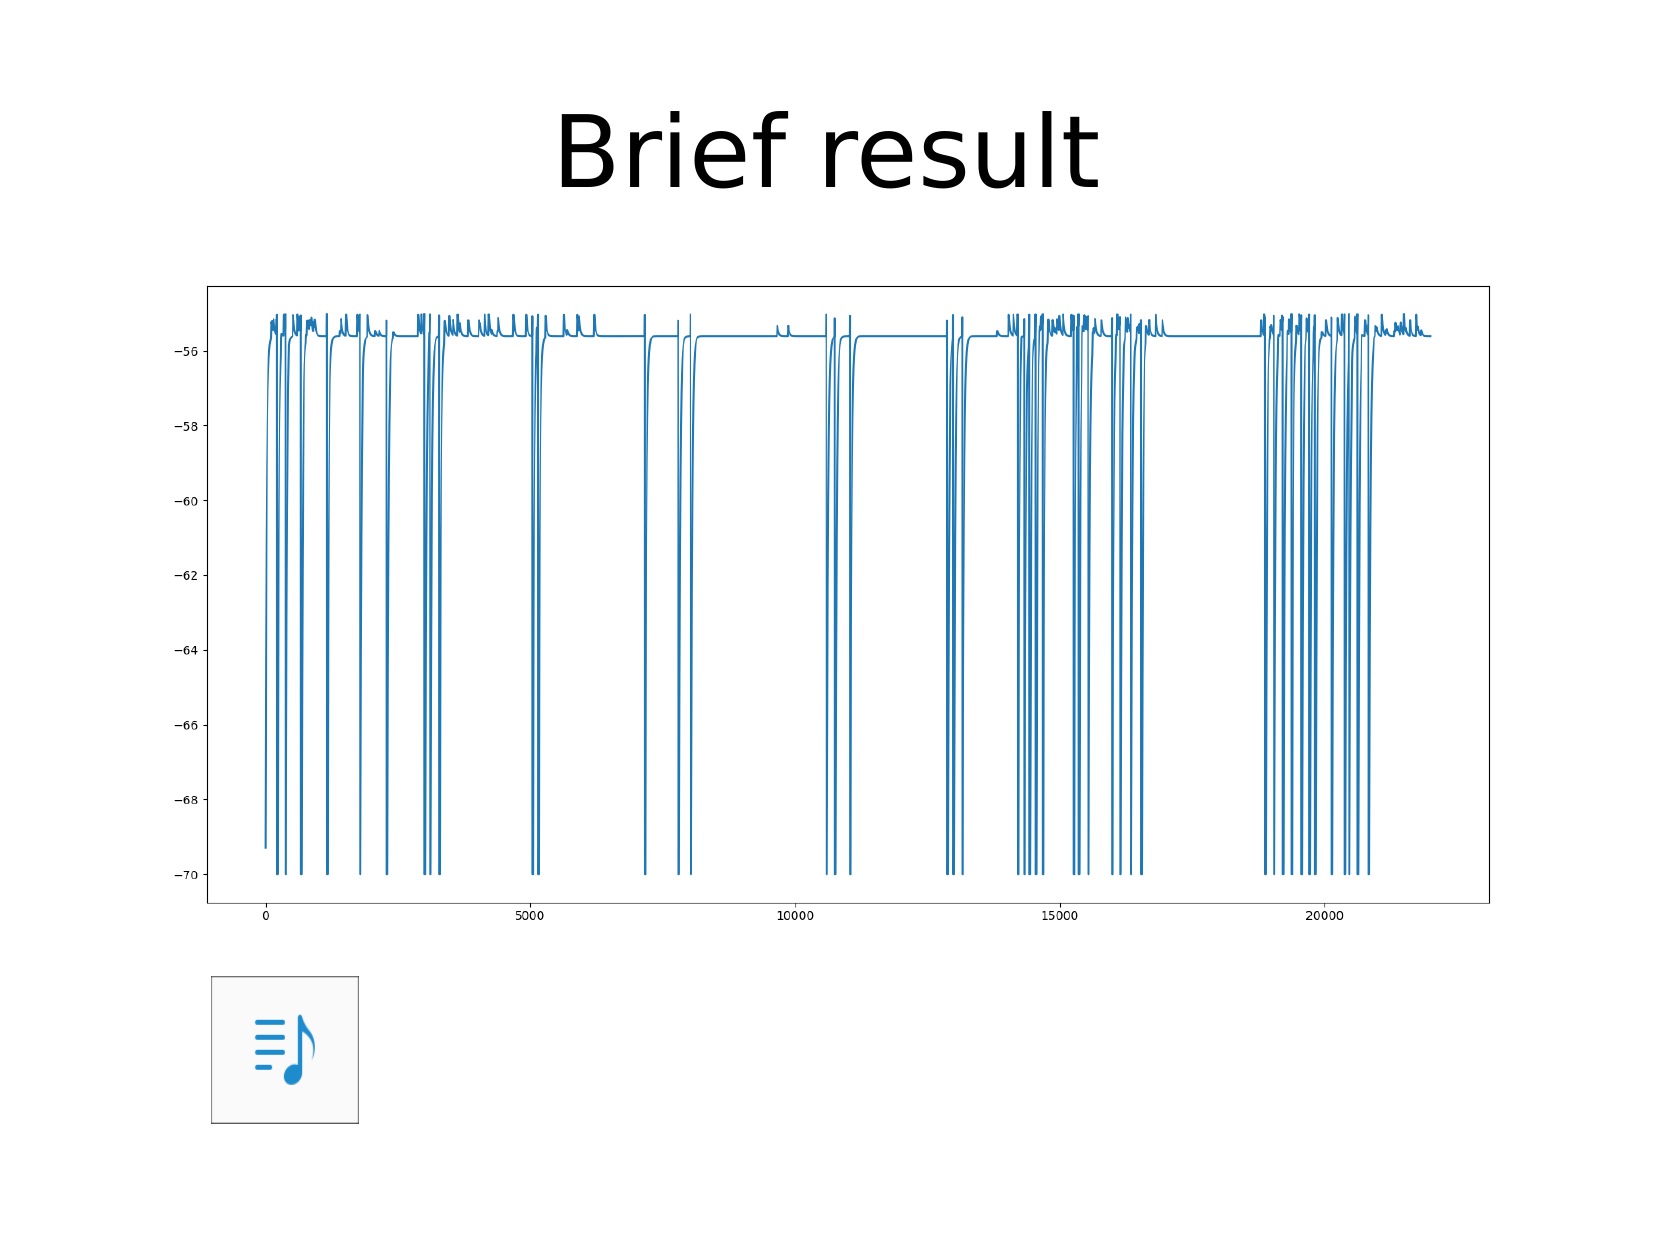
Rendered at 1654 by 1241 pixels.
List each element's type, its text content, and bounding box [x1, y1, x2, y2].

title Brief result [82, 49, 1571, 189]
picture [0, 189, 1654, 991]
text_box [210, 975, 361, 1126]
